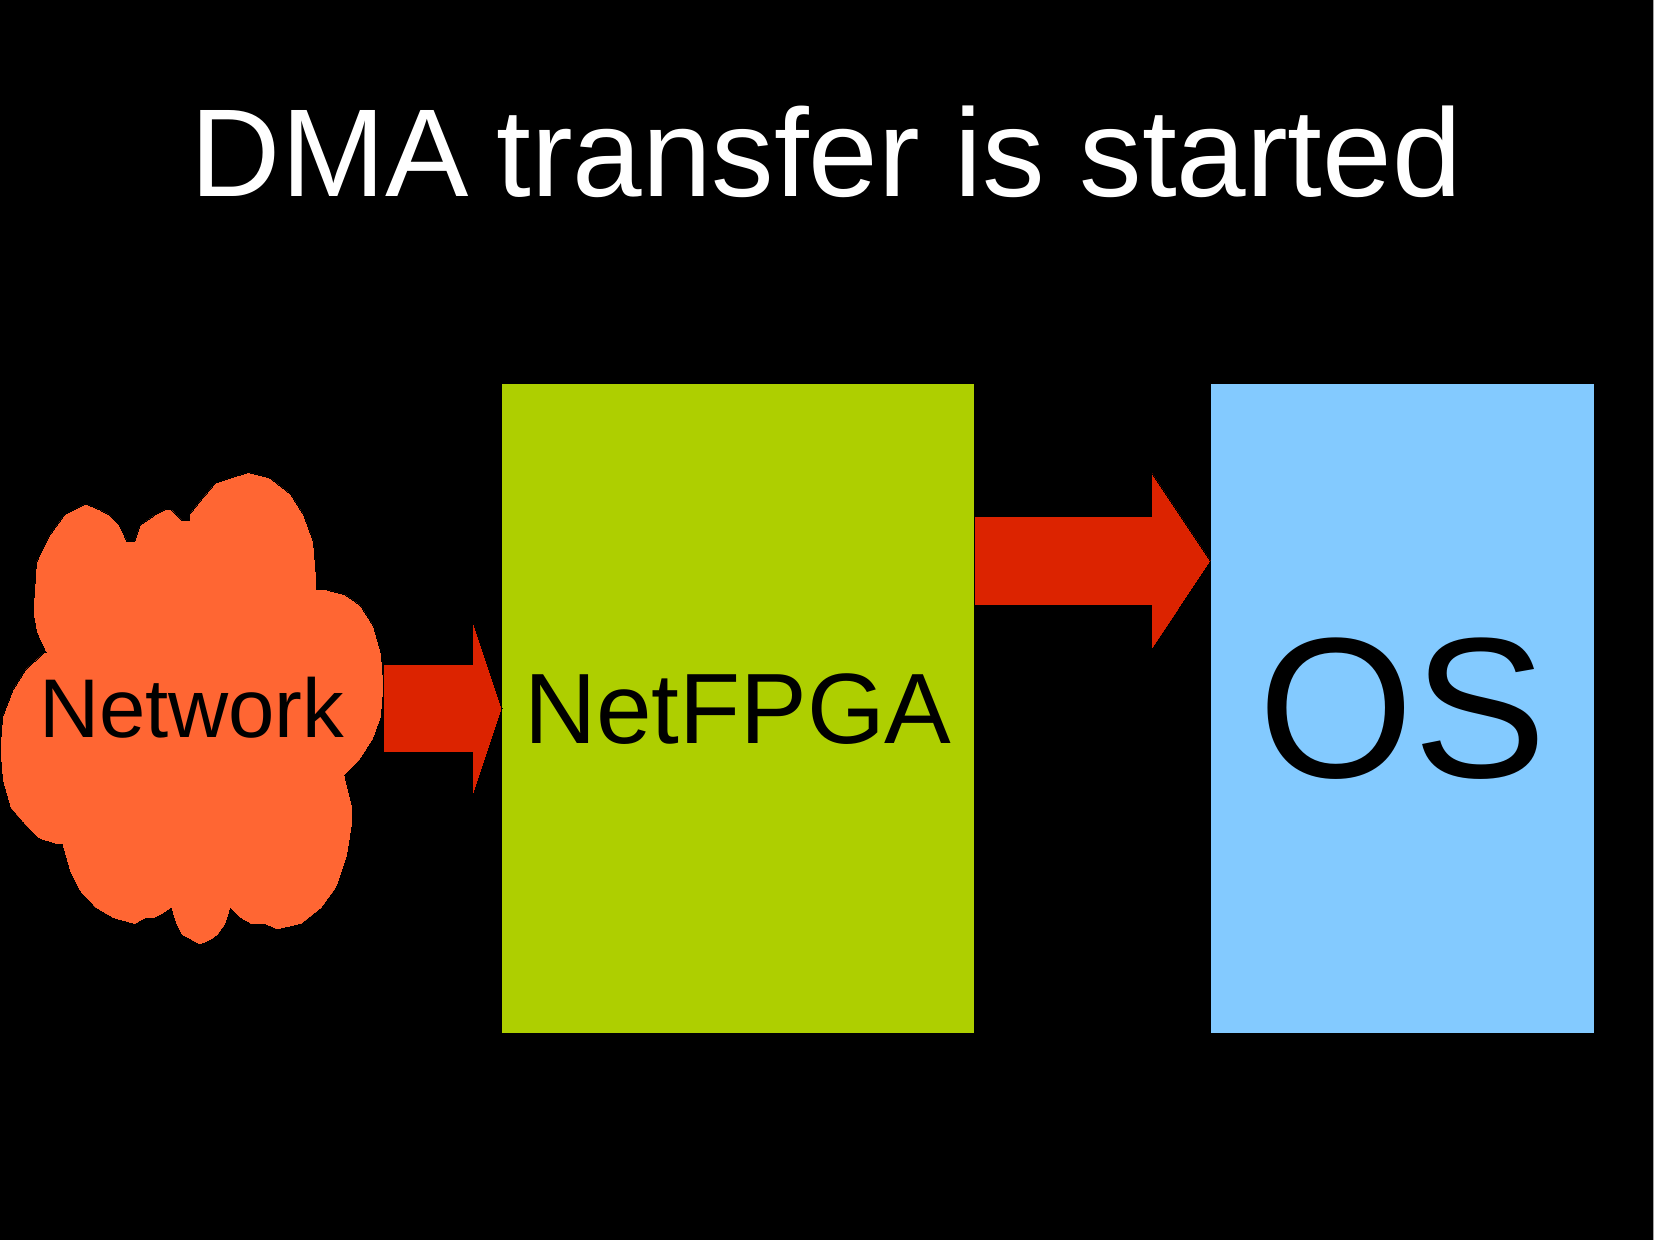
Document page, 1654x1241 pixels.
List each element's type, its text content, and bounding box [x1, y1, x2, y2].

text_box [383, 620, 503, 798]
text_box Network [0, 472, 384, 945]
text_box [974, 472, 1211, 650]
title DMA transfer is started [82, 56, 1571, 250]
text_box NetFPGA [501, 383, 975, 1034]
text_box OS [1210, 383, 1595, 1034]
